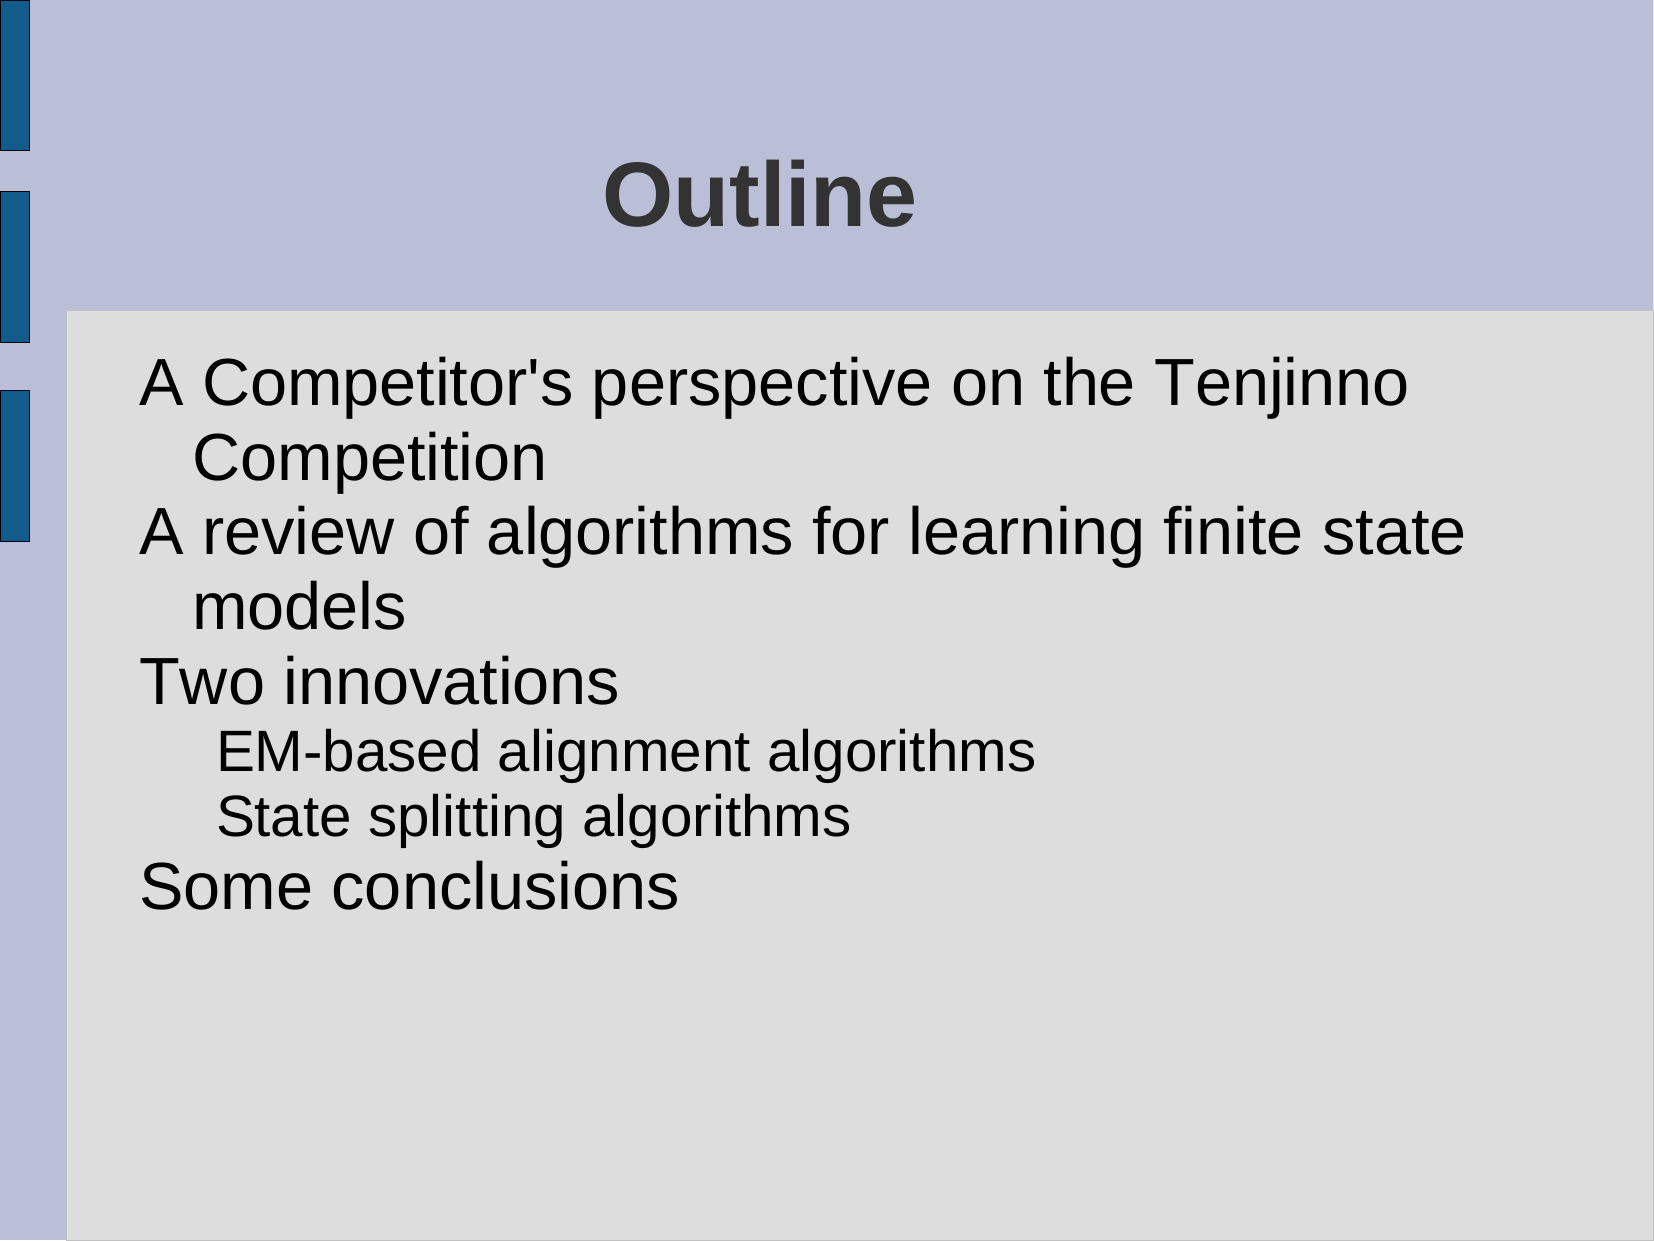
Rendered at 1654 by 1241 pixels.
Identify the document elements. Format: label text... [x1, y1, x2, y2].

list A Competitor's perspective on the Tenjinno Competition A review of algorithms for learning finite state models Two innovations EM-based alignment algorithms State splitting algorithms Some conclusions [121, 344, 1534, 1127]
title Outline [121, 91, 1534, 299]
